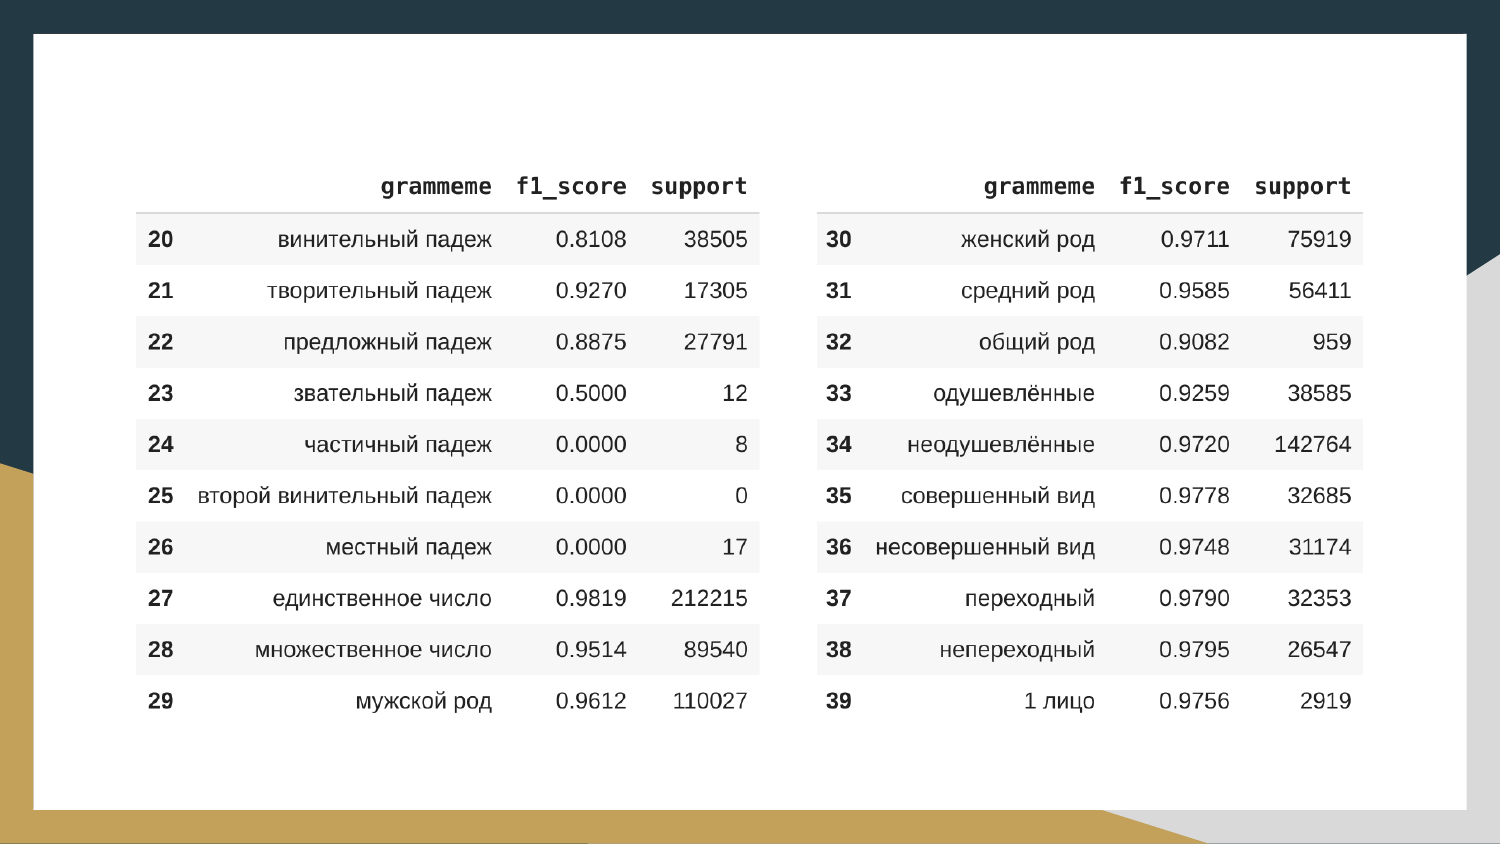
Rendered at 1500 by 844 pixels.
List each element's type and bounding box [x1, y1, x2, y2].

picture [134, 153, 760, 732]
picture [817, 153, 1366, 732]
